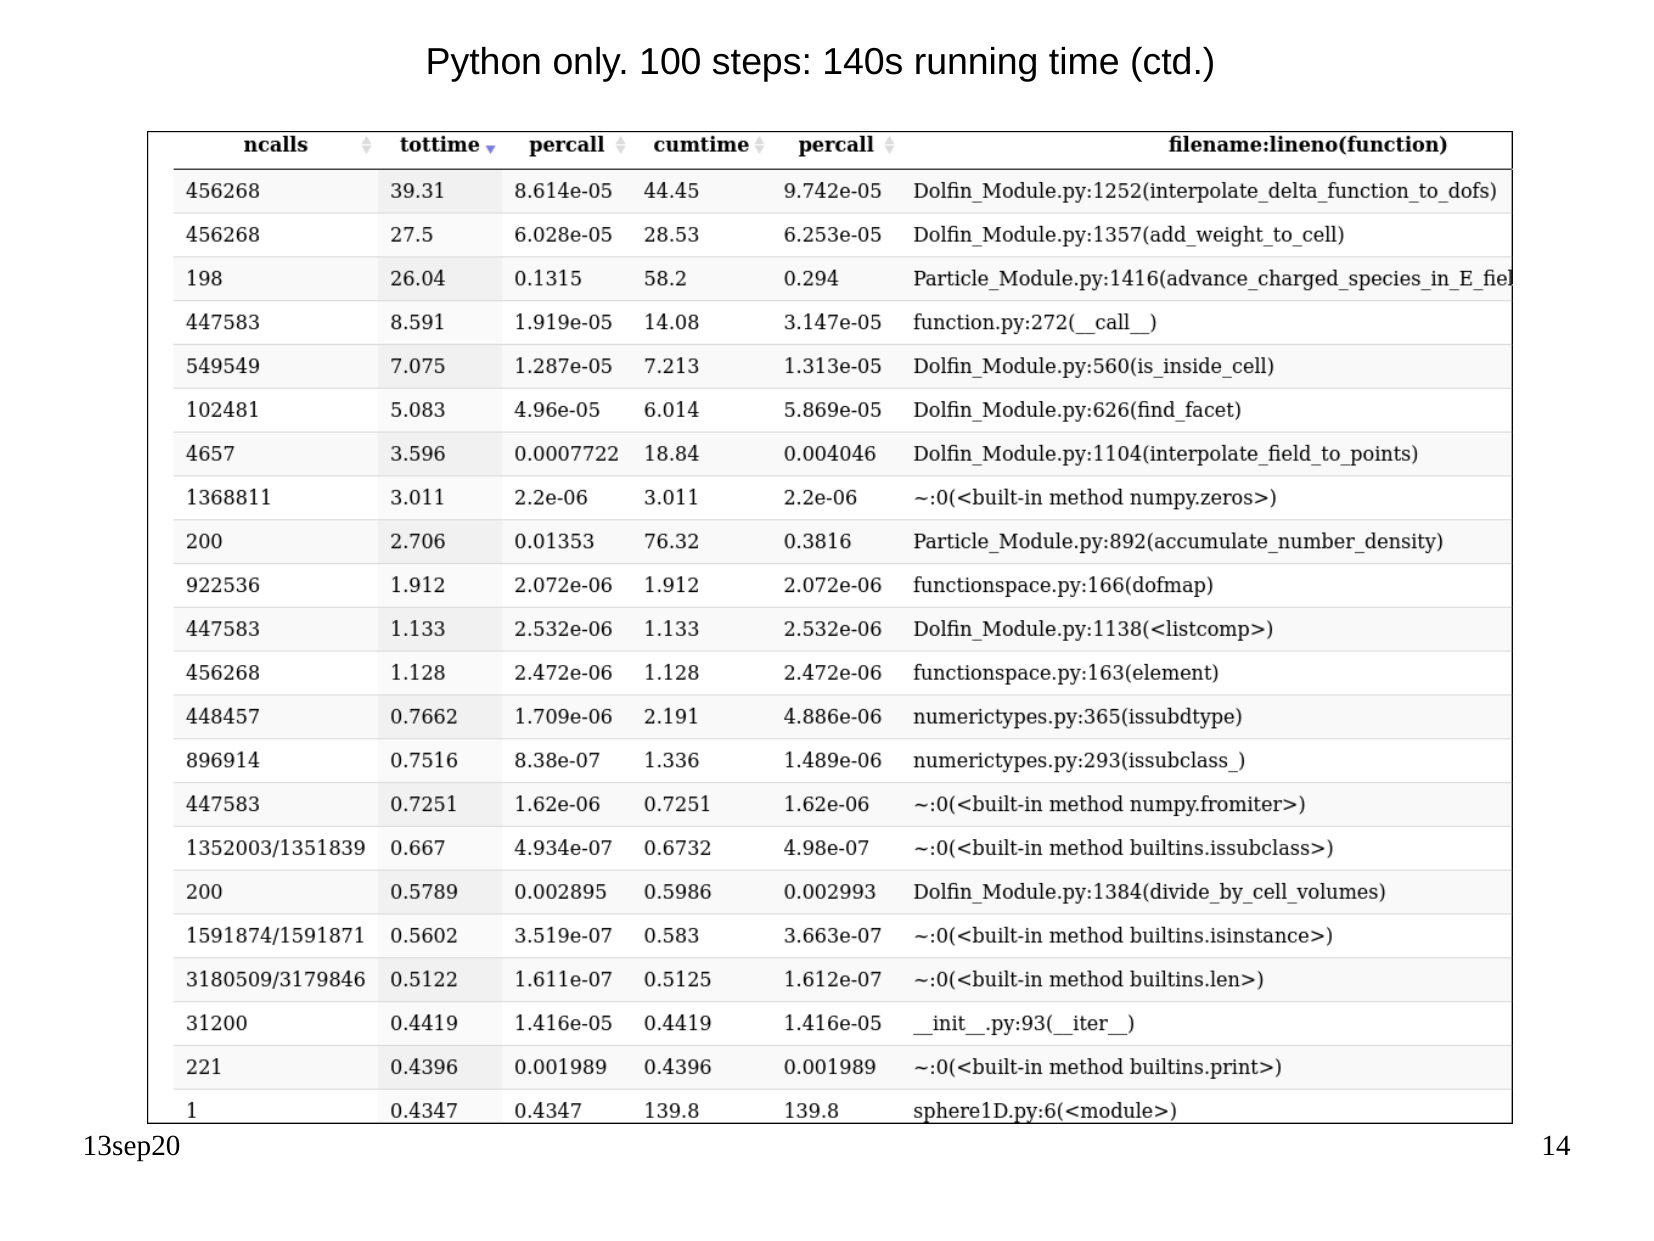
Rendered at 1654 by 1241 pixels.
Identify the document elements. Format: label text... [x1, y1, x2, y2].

picture [147, 131, 1513, 1124]
text_box Python only. 100 steps: 140s running time (ctd.) [171, 33, 1471, 91]
